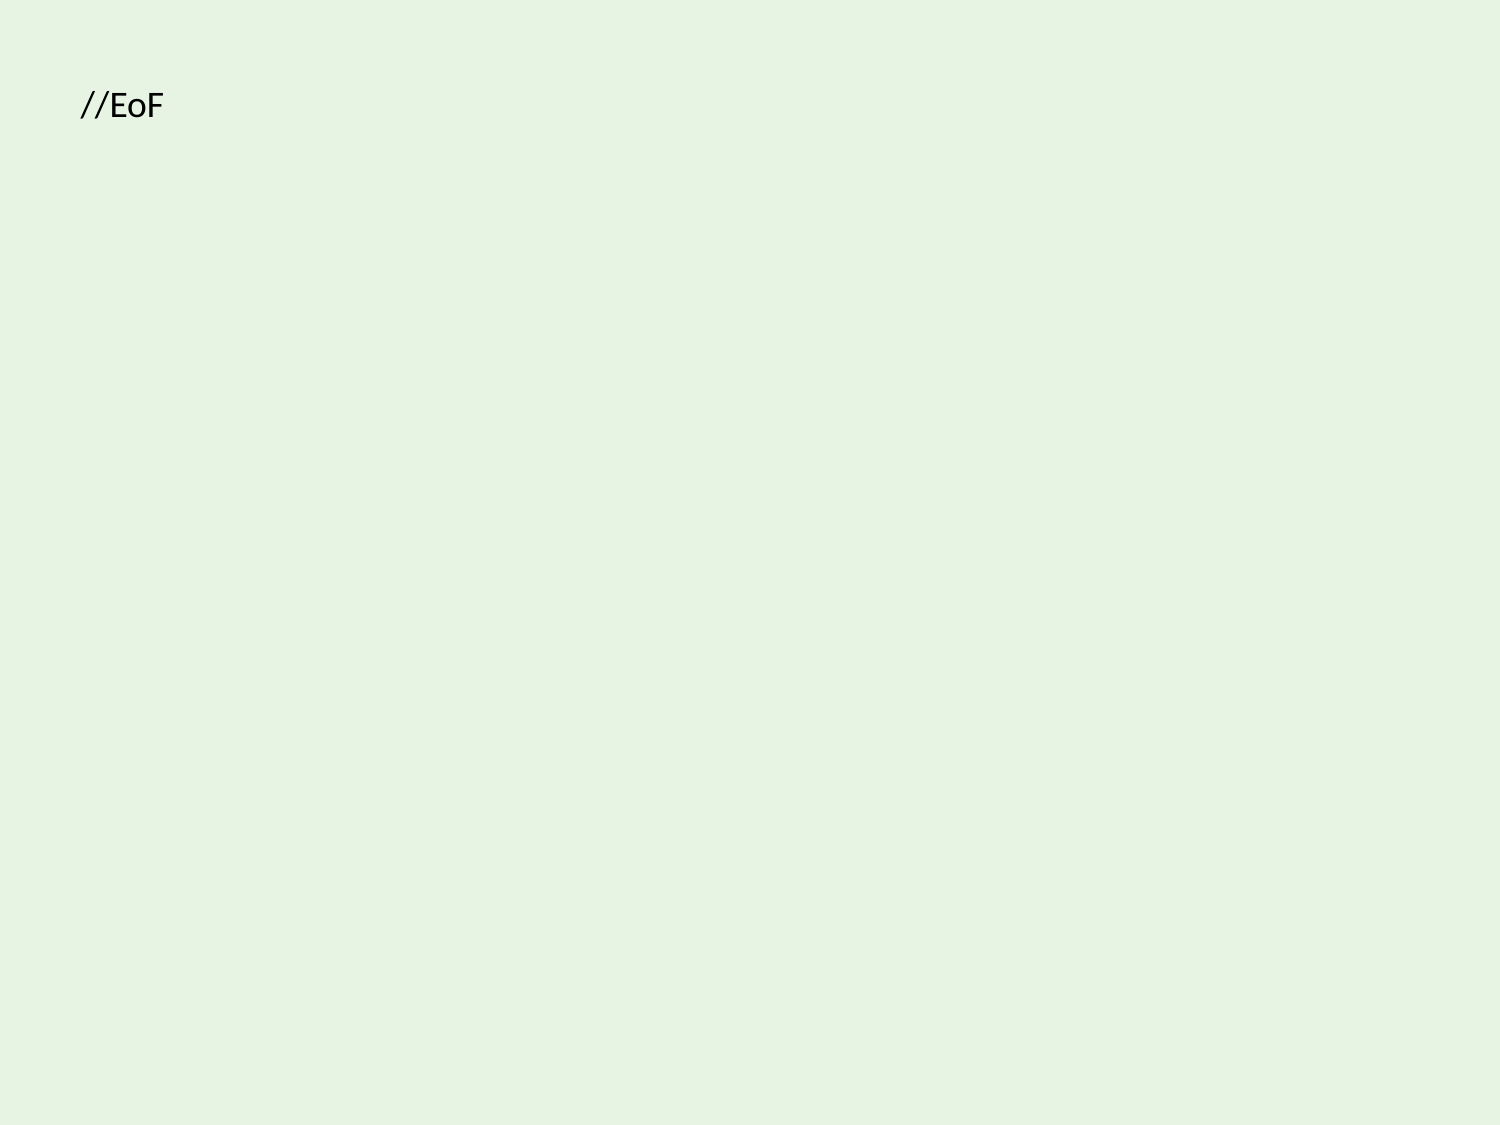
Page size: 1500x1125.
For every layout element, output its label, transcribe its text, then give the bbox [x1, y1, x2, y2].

text_box //EoF [65, 72, 816, 134]
